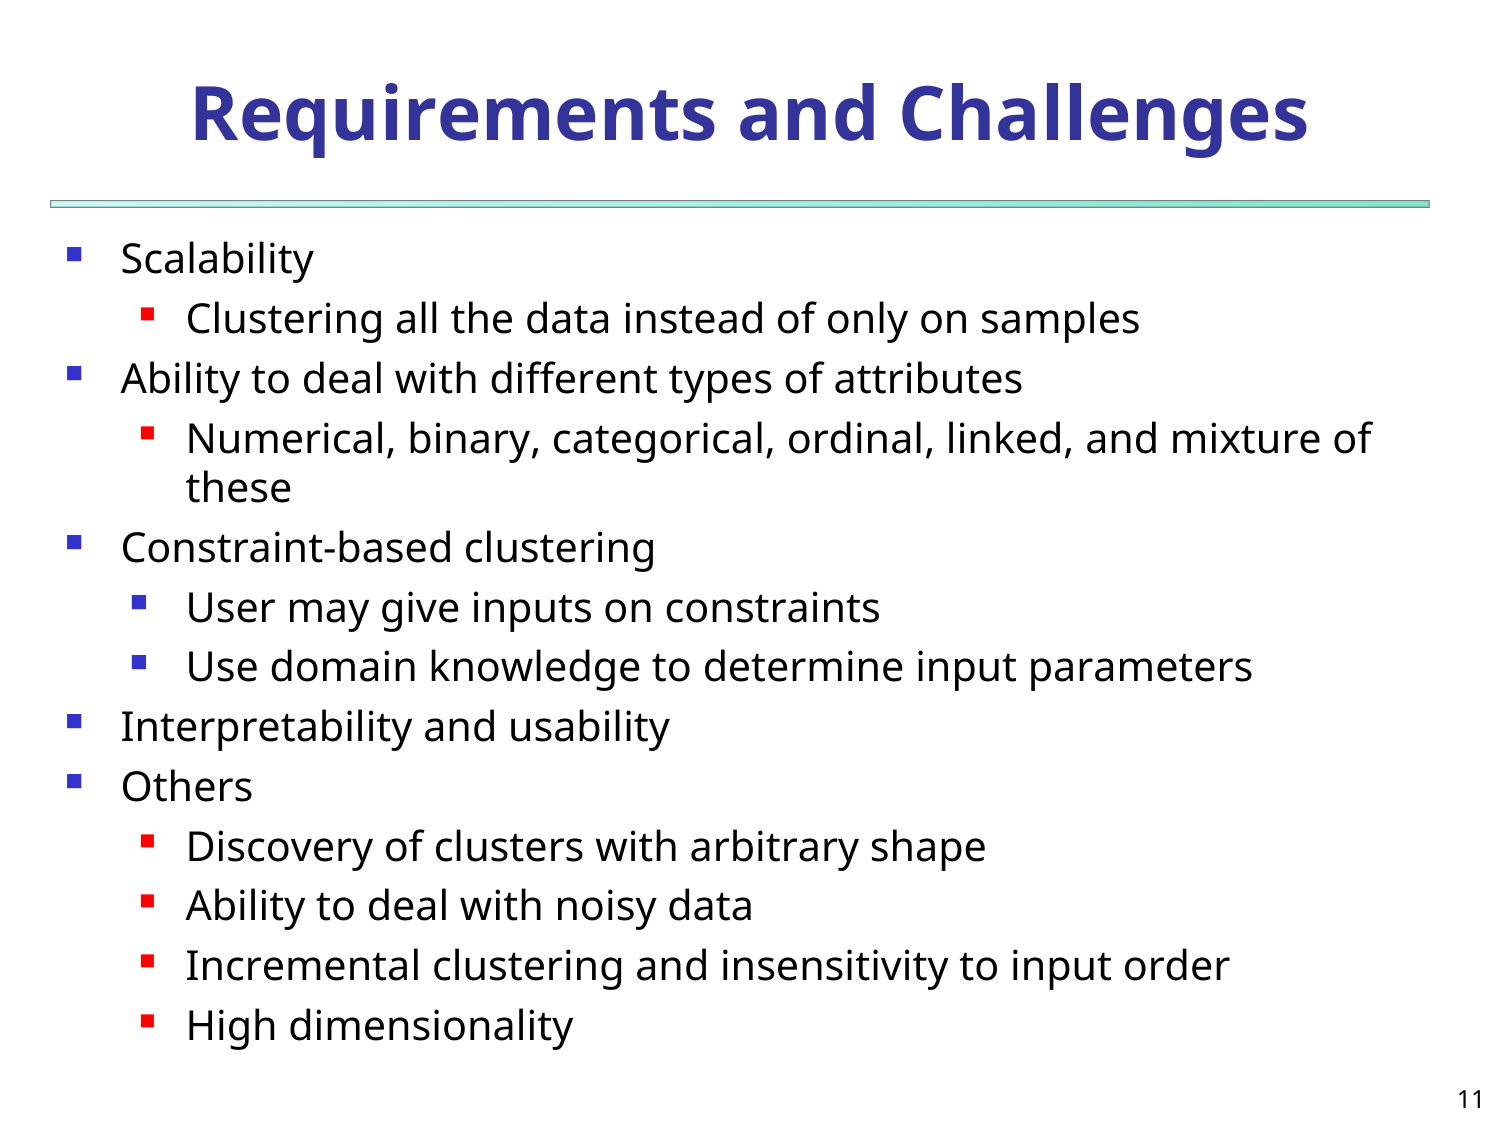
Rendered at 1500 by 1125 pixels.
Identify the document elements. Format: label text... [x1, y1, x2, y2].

list Scalability Clustering all the data instead of only on samples Ability to deal with different types of attributes Numerical, binary, categorical, ordinal, linked, and mixture of these Constraint-based clustering User may give inputs on constraints Use domain knowledge to determine input parameters Interpretability and usability Others Discovery of clusters with arbitrary shape Ability to deal with noisy data Incremental clustering and insensitivity to input order High dimensionality [49, 224, 1438, 1066]
text_box 18 [1187, 1062, 1500, 1125]
title Requirements and Challenges [0, 57, 1500, 163]
